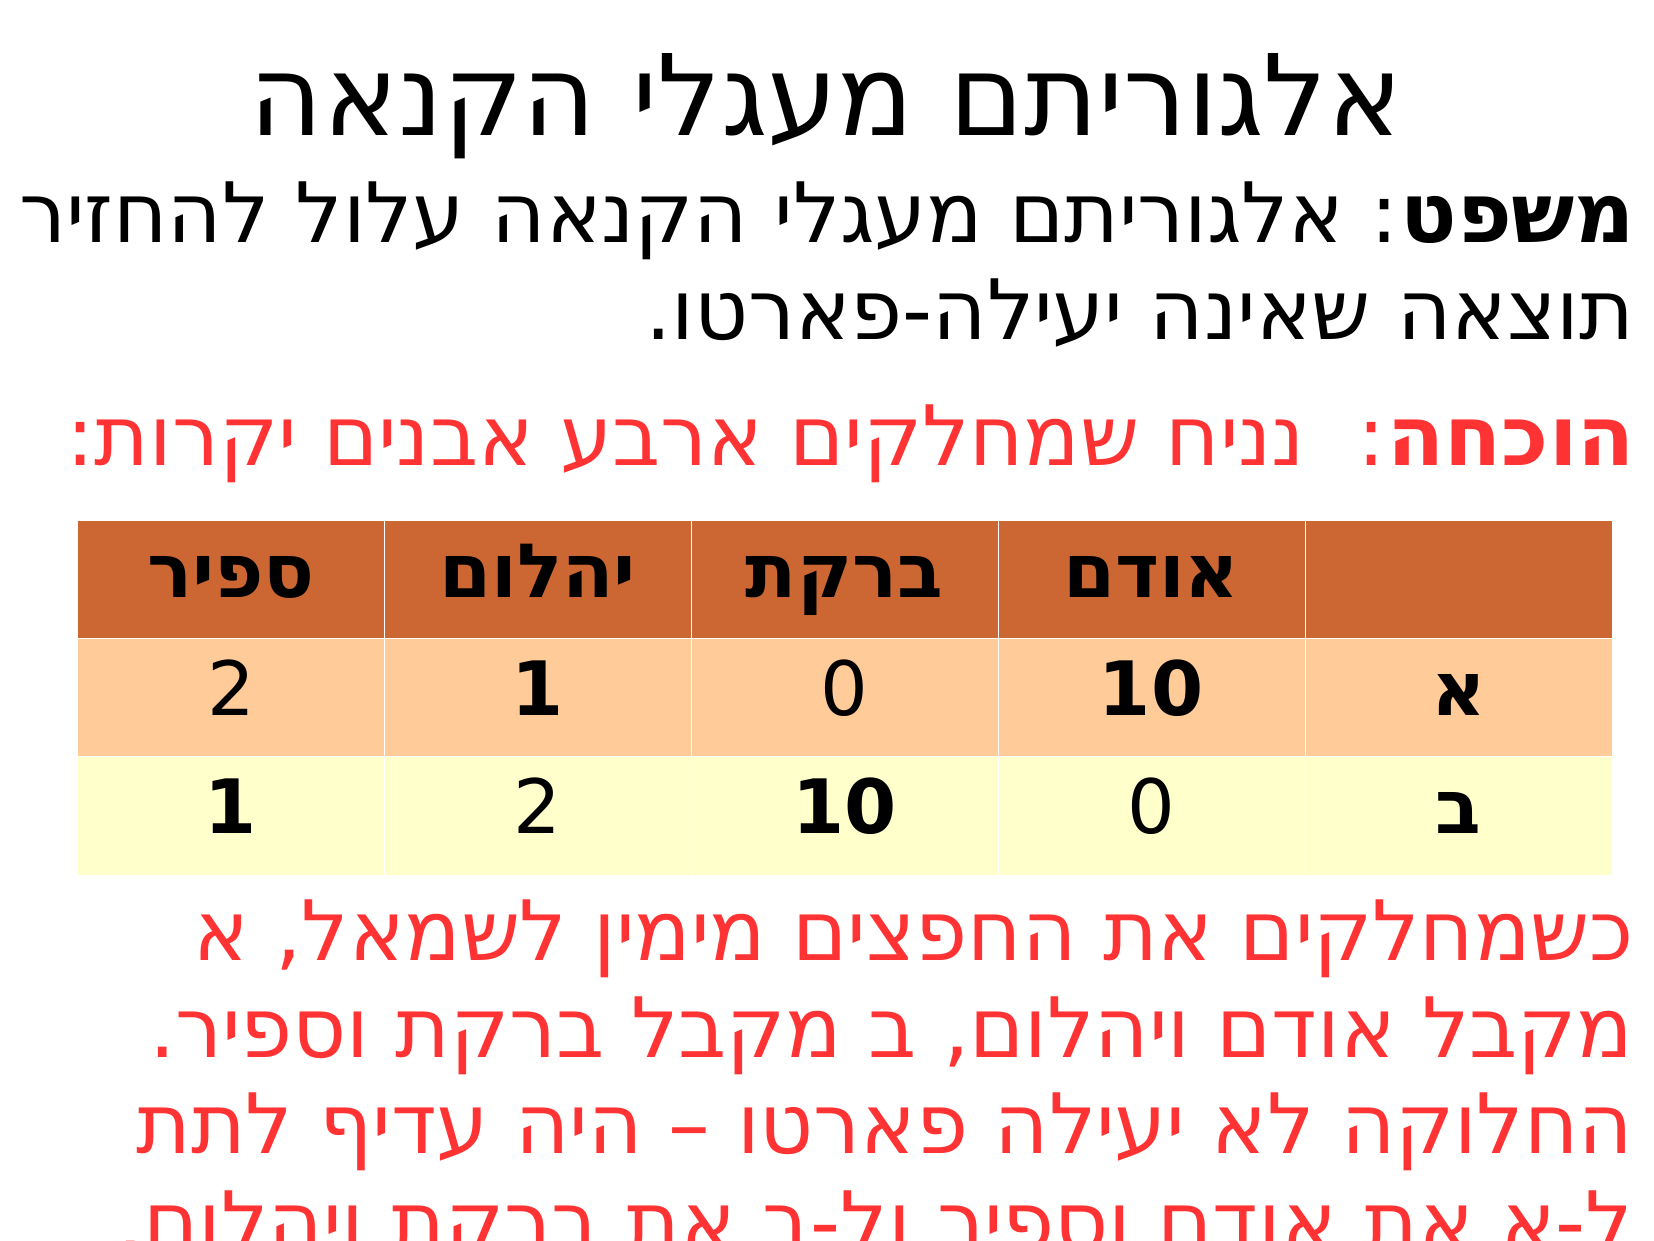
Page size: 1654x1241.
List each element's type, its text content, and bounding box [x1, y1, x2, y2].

table_cell א [1306, 639, 1612, 756]
table_header ברקת [692, 521, 998, 638]
table_cell 1 [385, 639, 691, 756]
table_cell ב [1306, 757, 1612, 875]
table_cell 0 [999, 757, 1305, 875]
table_cell 10 [999, 639, 1305, 756]
table_cell 0 [692, 639, 998, 756]
list משפט: אלגוריתם מעגלי הקנאה עלול להחזיר תוצאה שאינה יעילה-פארטו. הוכחה: נניח שמחלקים ארבע אבנים יקרות: כשמחלקים את החפצים מימין לשמאל, א מקבל אודם ויהלום, ב מקבל ברקת וספיר. החלוקה לא יעילה פארטו – היה עדיף לתת ל-א את אודם וספיר ול-ב את ברקת ויהלום. *** [0, 166, 1636, 1241]
table_cell 1 [78, 757, 384, 875]
table_cell 10 [692, 757, 998, 875]
table_header יהלום [385, 521, 691, 638]
table_header אודם [999, 521, 1305, 638]
table_header ספיר [78, 521, 384, 638]
table_header [1306, 521, 1612, 638]
table_cell 2 [385, 757, 691, 875]
title אלגוריתם מעגלי הקנאה [0, 28, 1654, 166]
table_cell 2 [78, 639, 384, 756]
